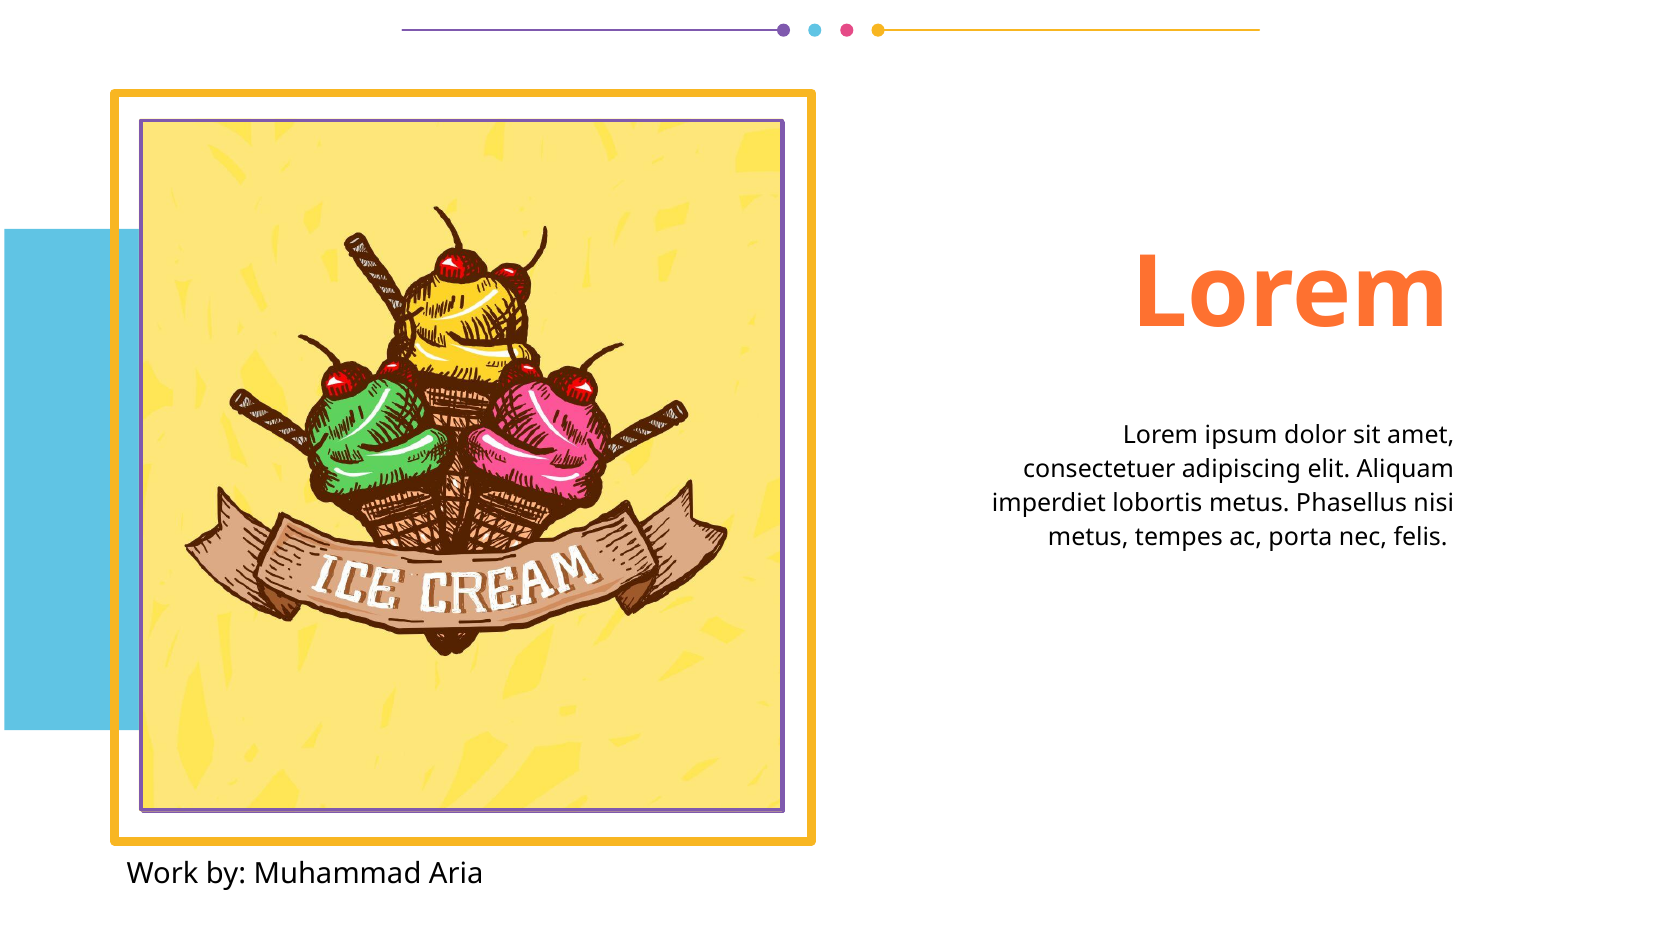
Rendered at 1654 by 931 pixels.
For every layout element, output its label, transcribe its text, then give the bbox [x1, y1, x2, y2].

text_box [143, 122, 780, 808]
text_box Work by: Muhammad Aria [111, 844, 499, 900]
title Lorem ipsum dolor sit amet, consectetuer adipiscing elit. Aliquam imperdiet lobortis metus. Phasellus nisi metus, tempes ac, porta nec, felis. [990, 375, 1455, 560]
title Lorem [671, 199, 1451, 376]
